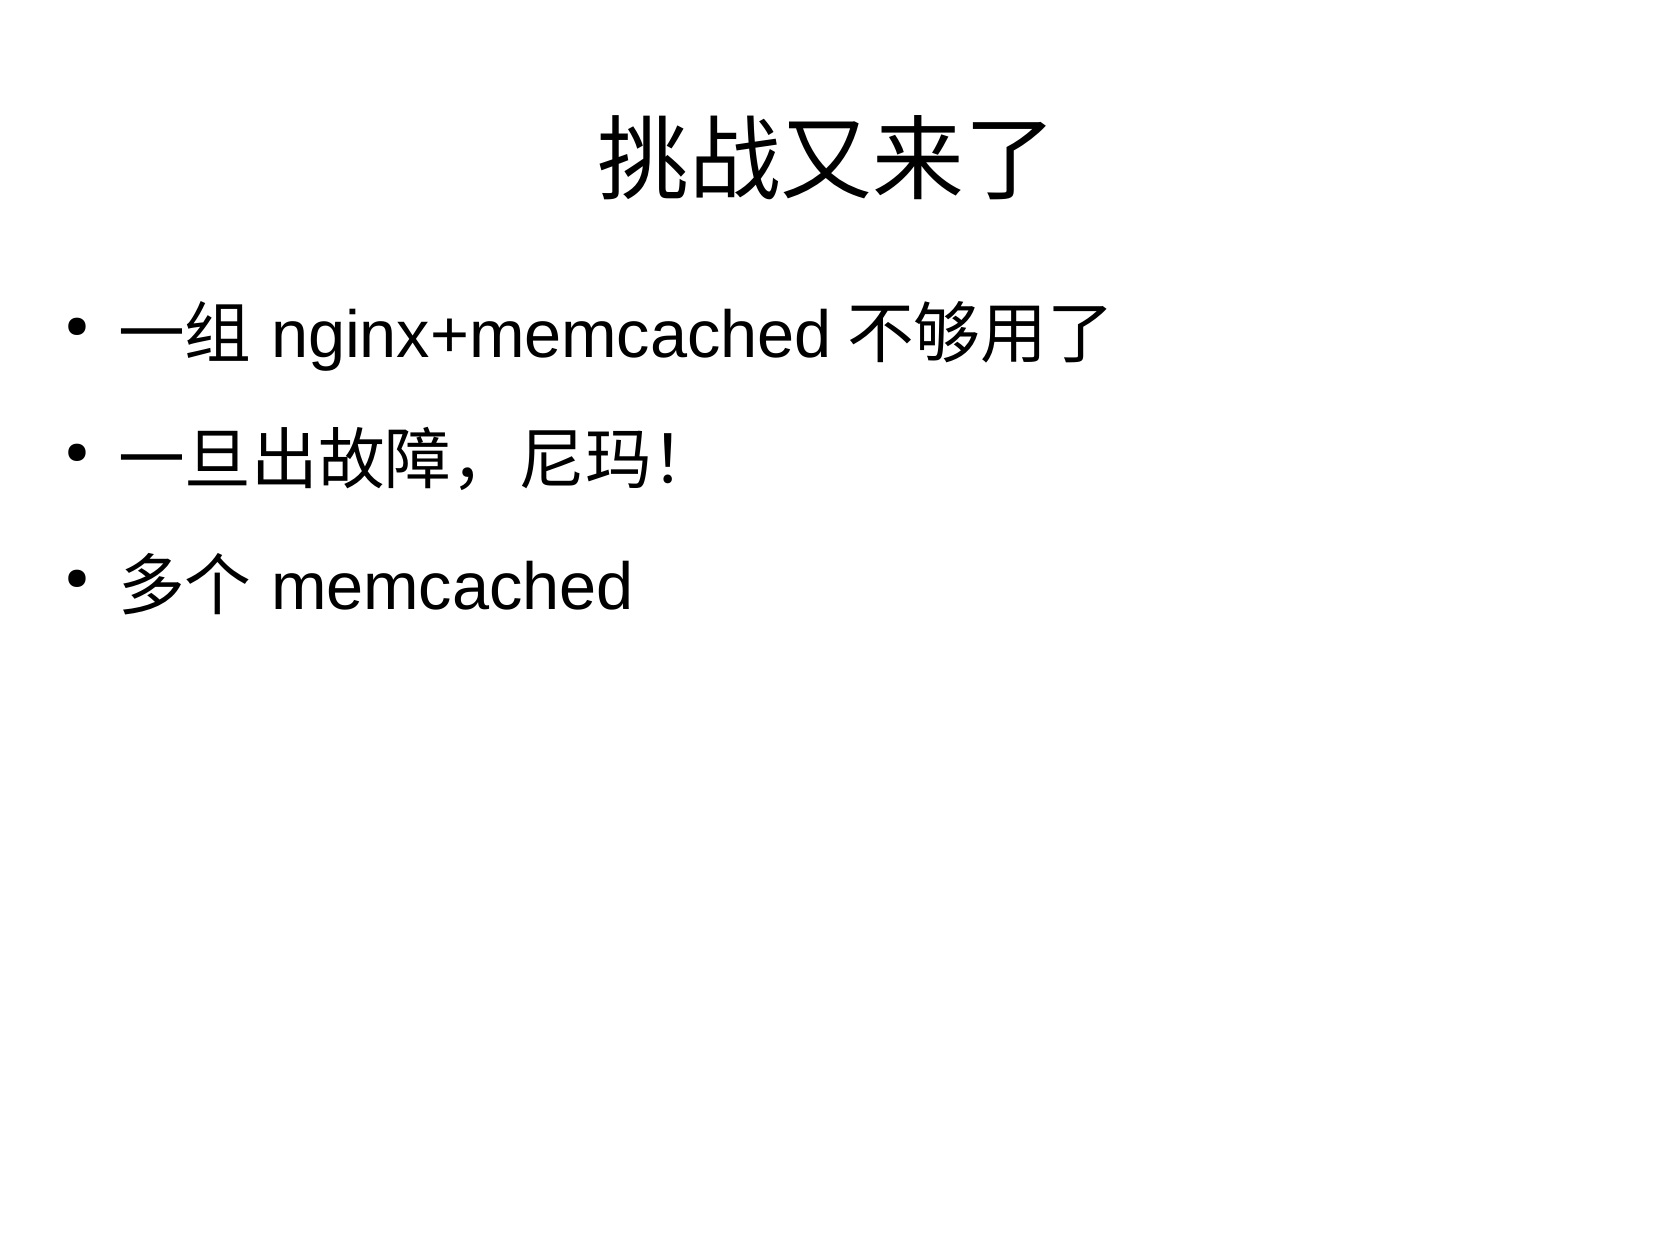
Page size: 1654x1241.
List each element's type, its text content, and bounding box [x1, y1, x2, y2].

list 一组nginx+memcached不够用了 一旦出故障，尼玛！ 多个memcached [47, 279, 1536, 1099]
title 挑战又来了 [82, 49, 1571, 257]
